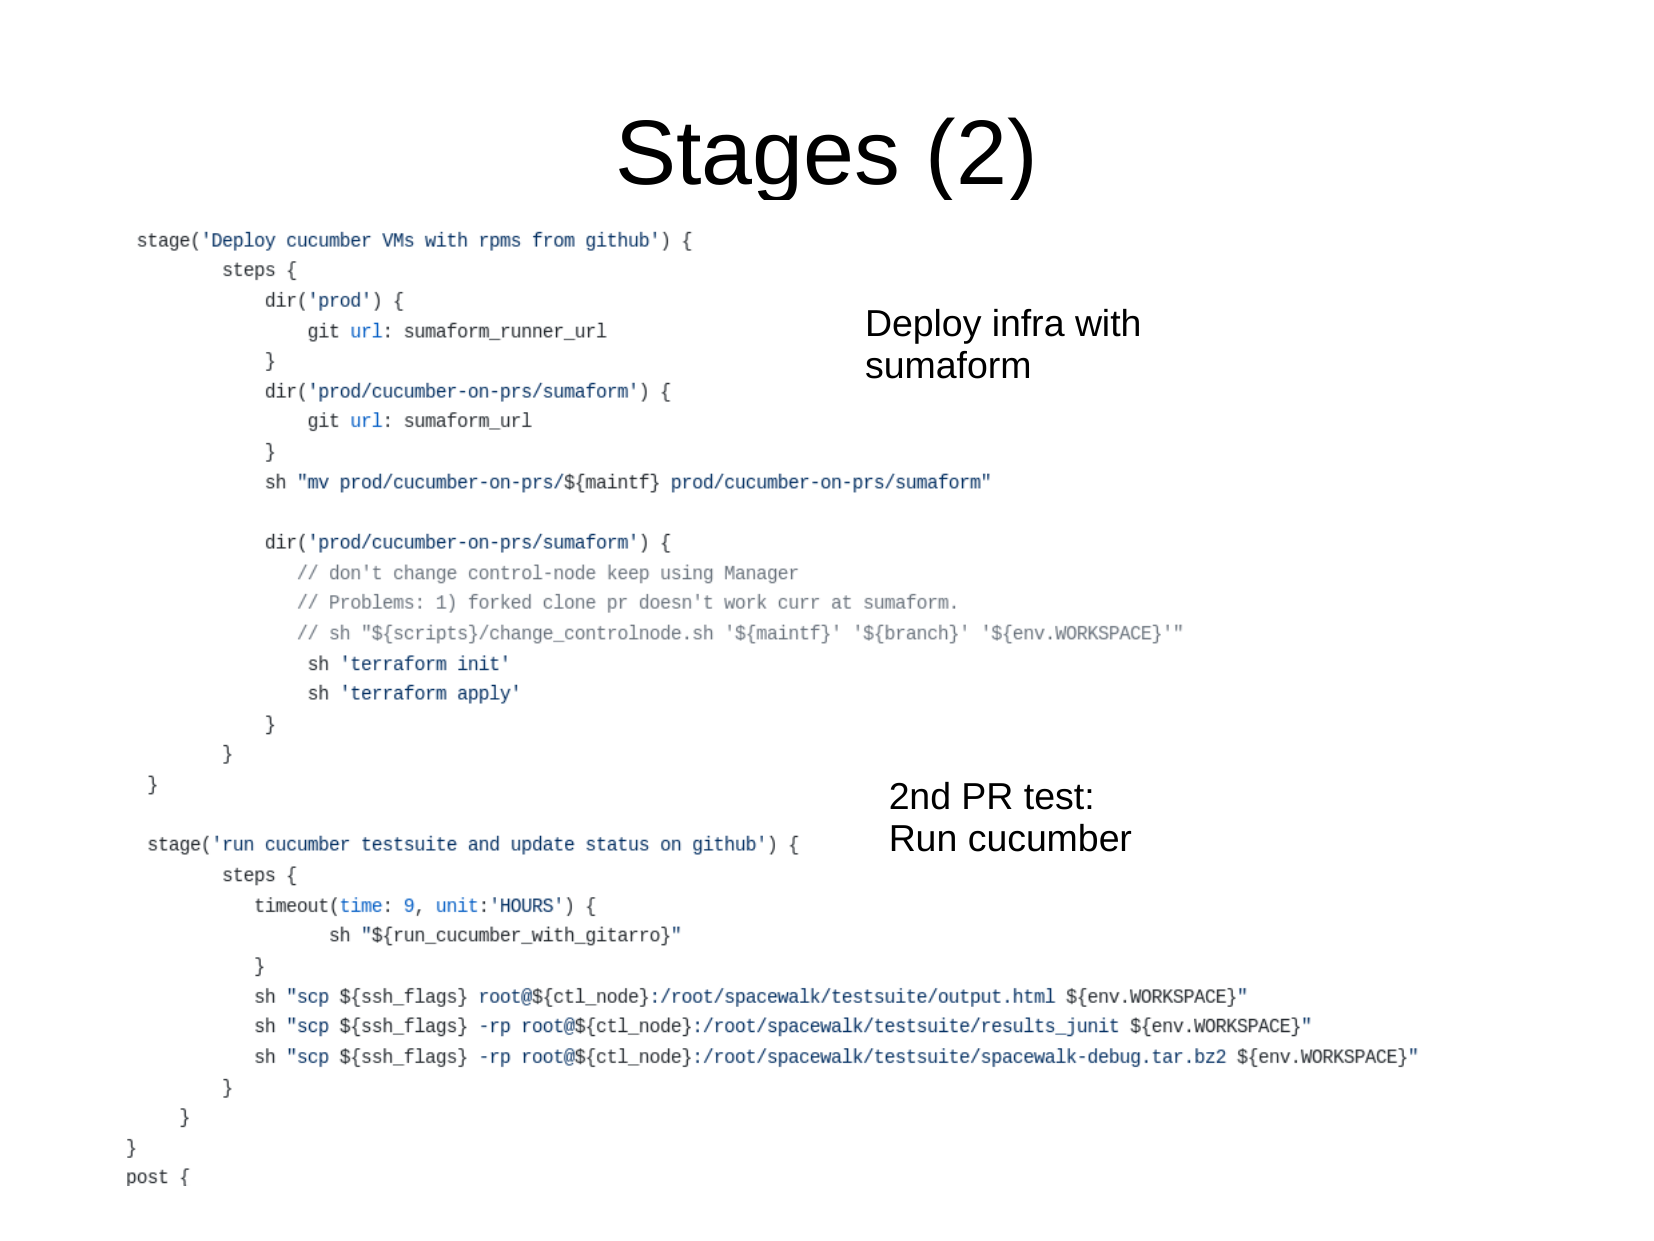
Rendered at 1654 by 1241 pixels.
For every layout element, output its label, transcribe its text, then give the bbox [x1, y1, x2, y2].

text_box Deploy infra with sumaform [850, 295, 1193, 437]
text_box 2nd PR test: Run cucumber [874, 767, 1217, 909]
picture [106, 200, 1428, 1186]
title Stages (2) [82, 49, 1571, 257]
